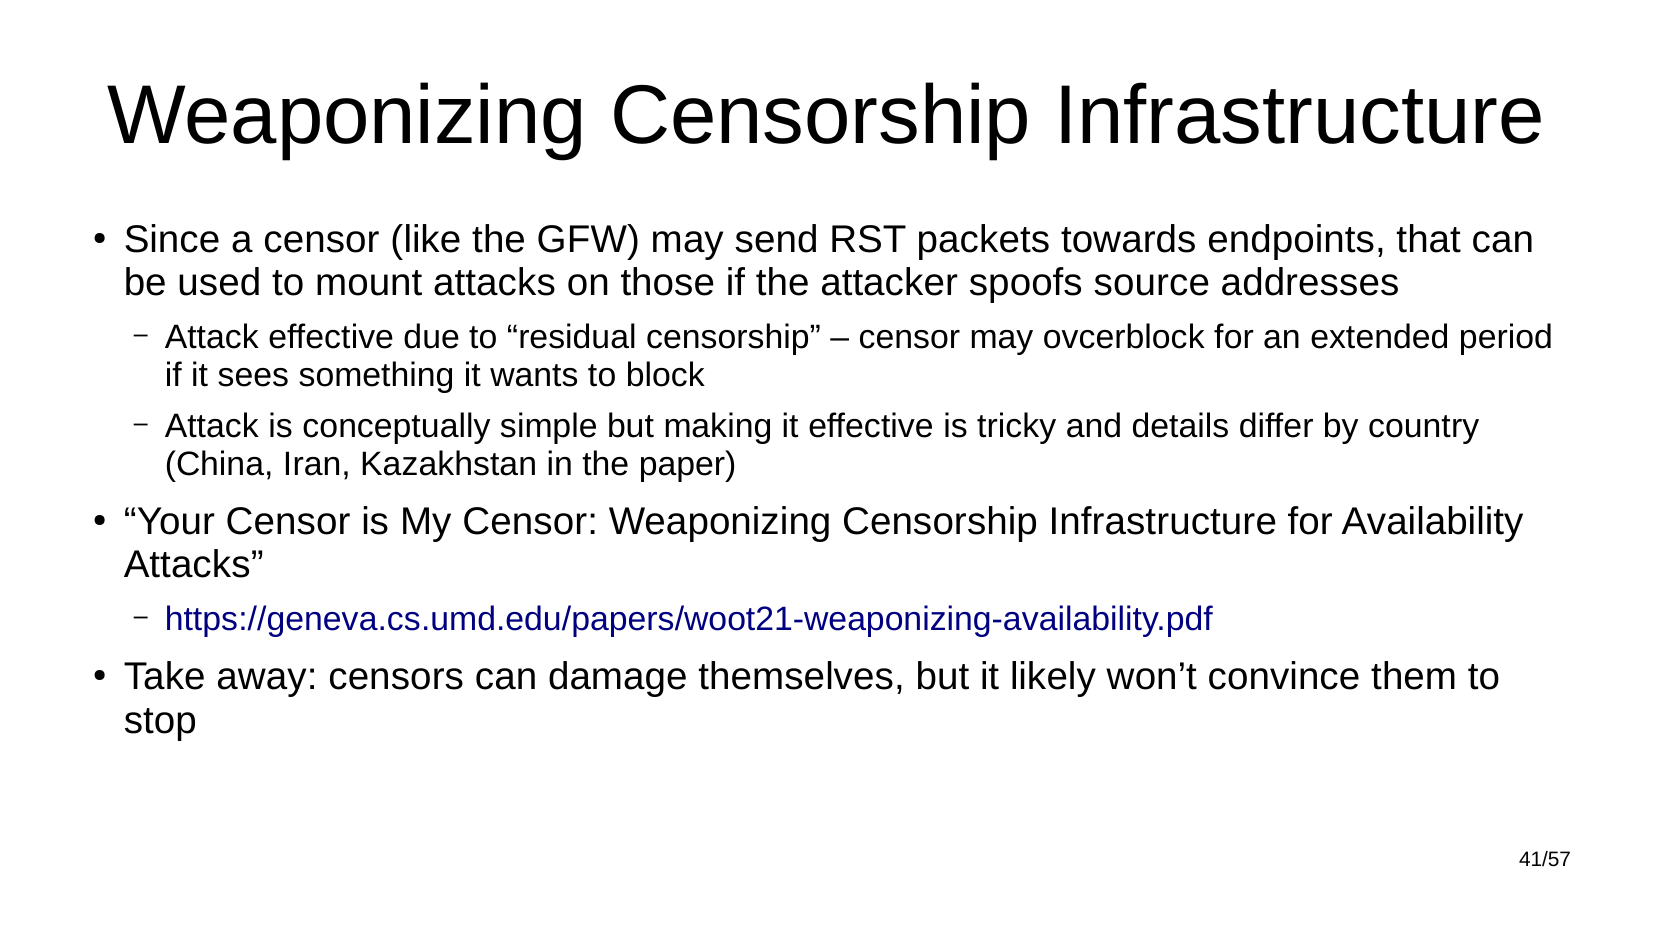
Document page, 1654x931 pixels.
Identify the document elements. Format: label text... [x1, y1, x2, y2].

list Since a censor (like the GFW) may send RST packets towards endpoints, that can be used to mount attacks on those if the attacker spoofs source addresses Attack effective due to “residual censorship” – censor may ovcerblock for an extended period if it sees something it wants to block Attack is conceptually simple but making it effective is tricky and details differ by country (China, Iran, Kazakhstan in the paper) “Your Censor is My Censor: Weaponizing Censorship Infrastructure for Availability Attacks” https://geneva.cs.umd.edu/papers/woot21-weaponizing-availability.pdf Take away: censors can damage themselves, but it likely won’t convince them to stop [82, 217, 1571, 758]
title Weaponizing Censorship Infrastructure [82, 37, 1571, 193]
